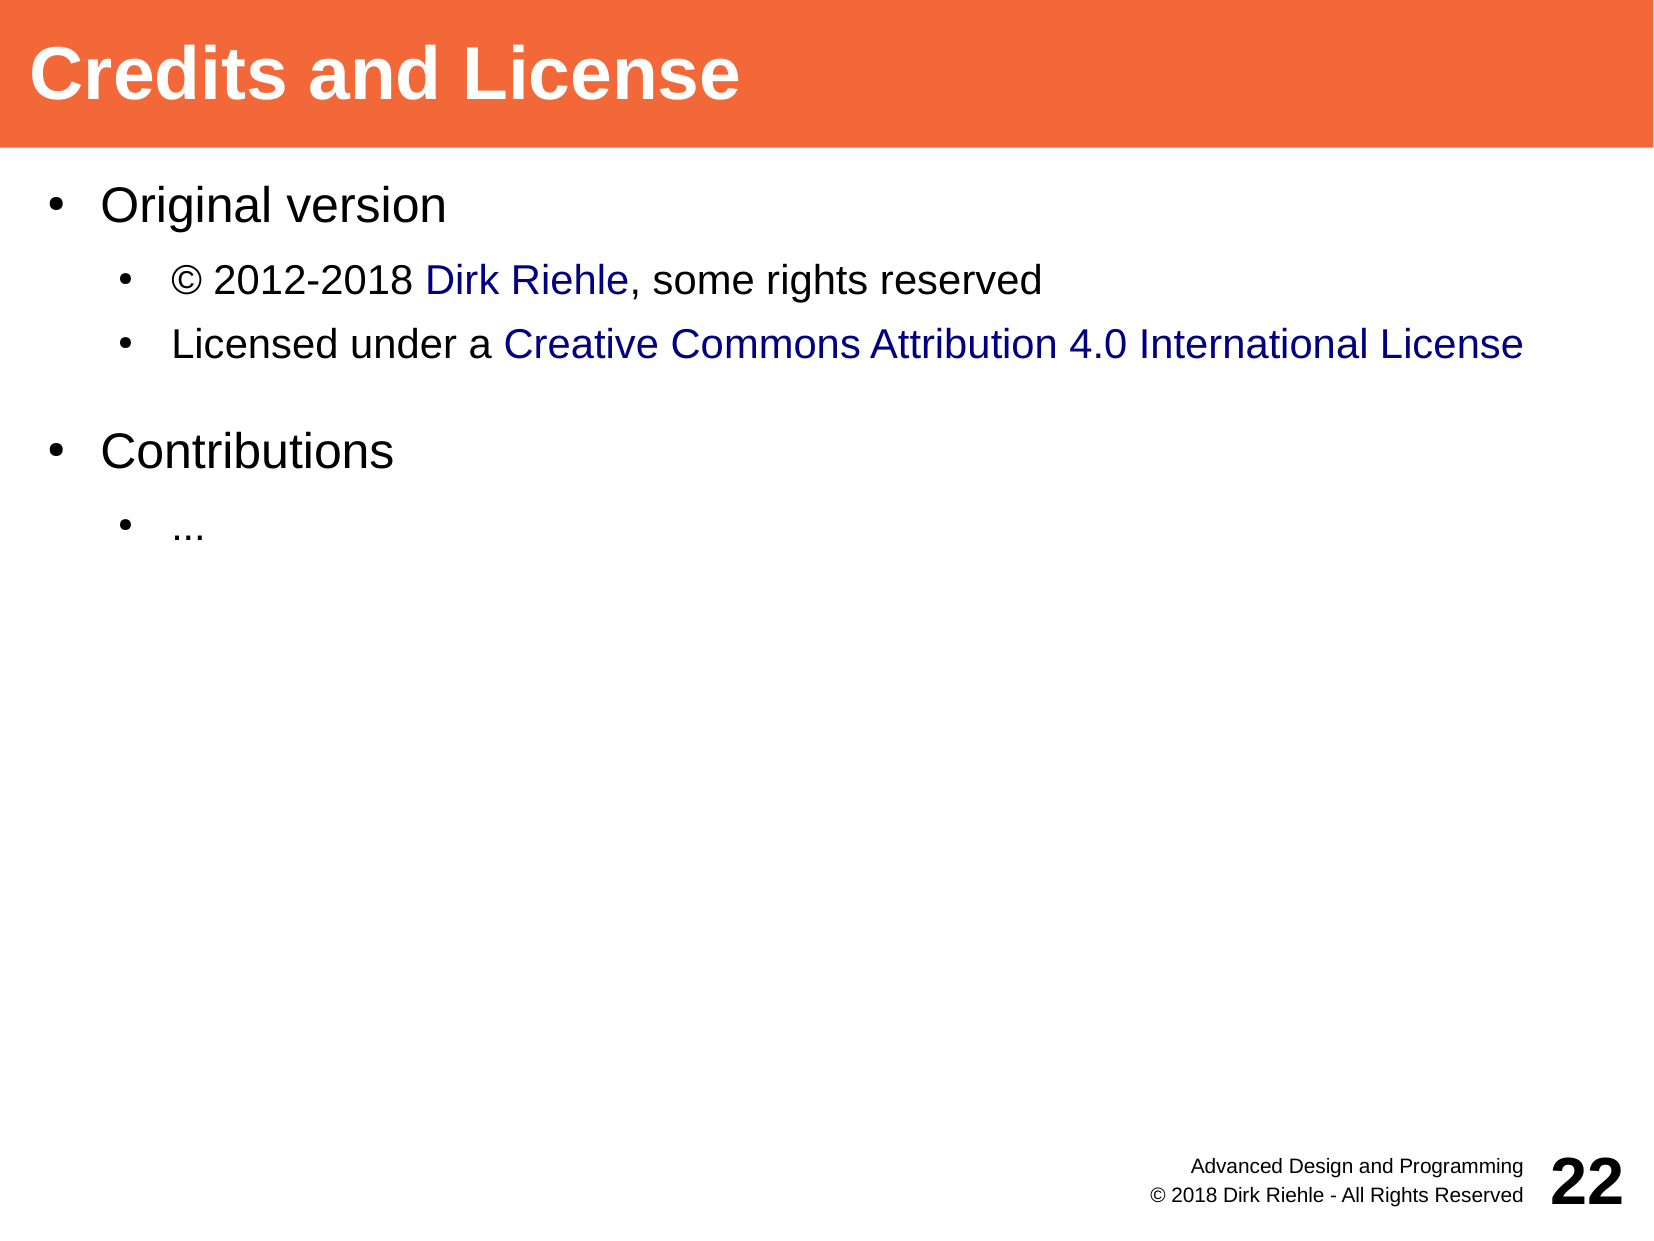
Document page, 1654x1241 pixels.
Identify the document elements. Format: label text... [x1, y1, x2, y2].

title Credits and License [0, 0, 1654, 148]
list Original version © 2012-2018 Dirk Riehle, some rights reserved Licensed under a Creative Commons Attribution 4.0 International License Contributions ... [29, 177, 1625, 1063]
